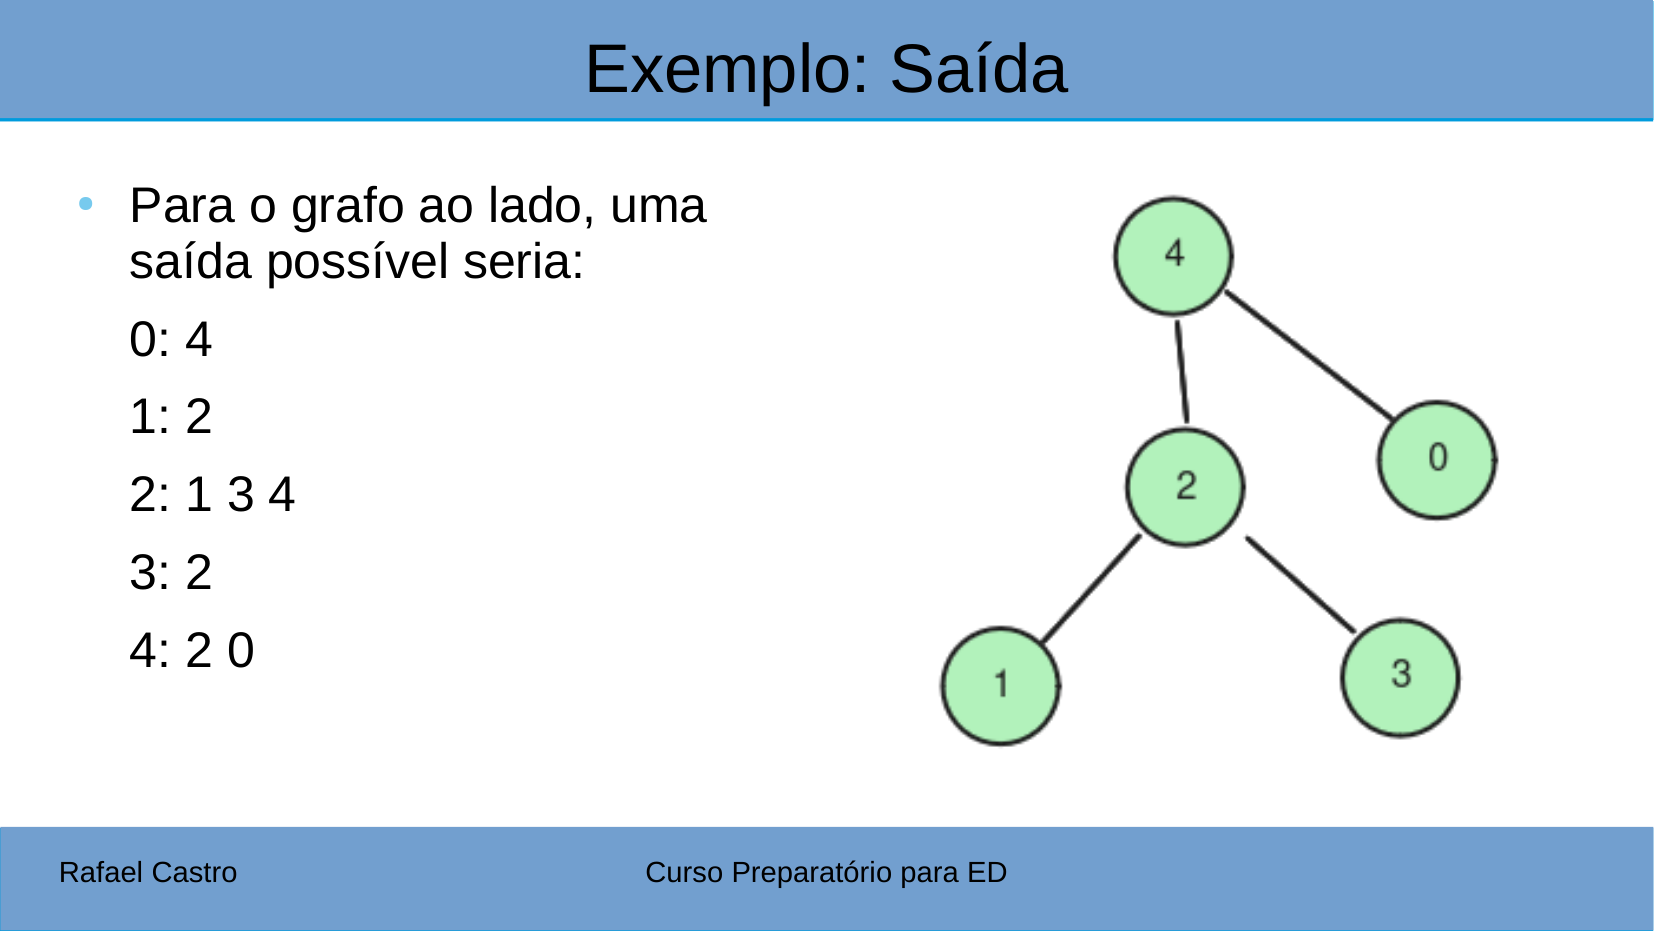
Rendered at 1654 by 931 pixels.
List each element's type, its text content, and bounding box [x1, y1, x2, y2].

title Exemplo: Saída [59, 29, 1595, 108]
picture [921, 177, 1520, 768]
list Para o grafo ao lado, uma saída possível seria: 0: 4 1: 2 2: 1 3 4 3: 2 4: 2 0 [59, 177, 809, 768]
